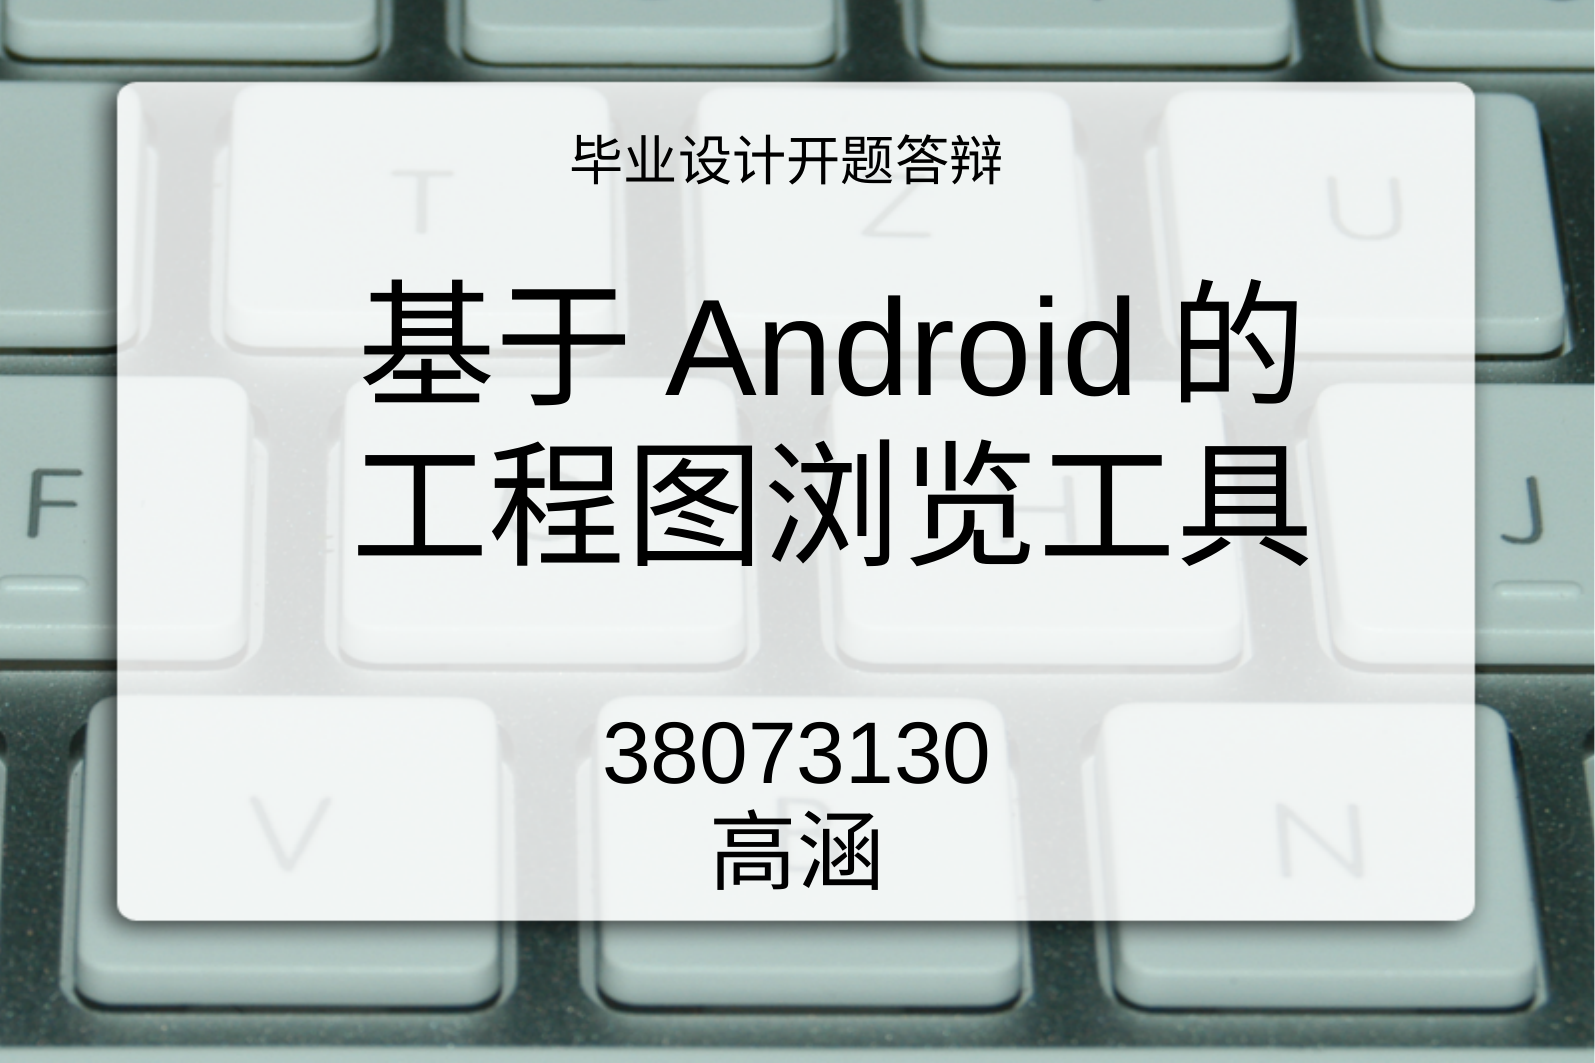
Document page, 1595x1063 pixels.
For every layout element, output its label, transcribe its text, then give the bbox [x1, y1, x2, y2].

text_box 毕业设计开题答辩 [555, 122, 1111, 201]
picture [0, 0, 1595, 1063]
text_box 基于Android的工程图浏览工具 [330, 259, 1335, 596]
text_box 38073130 高涵 [460, 696, 1134, 924]
